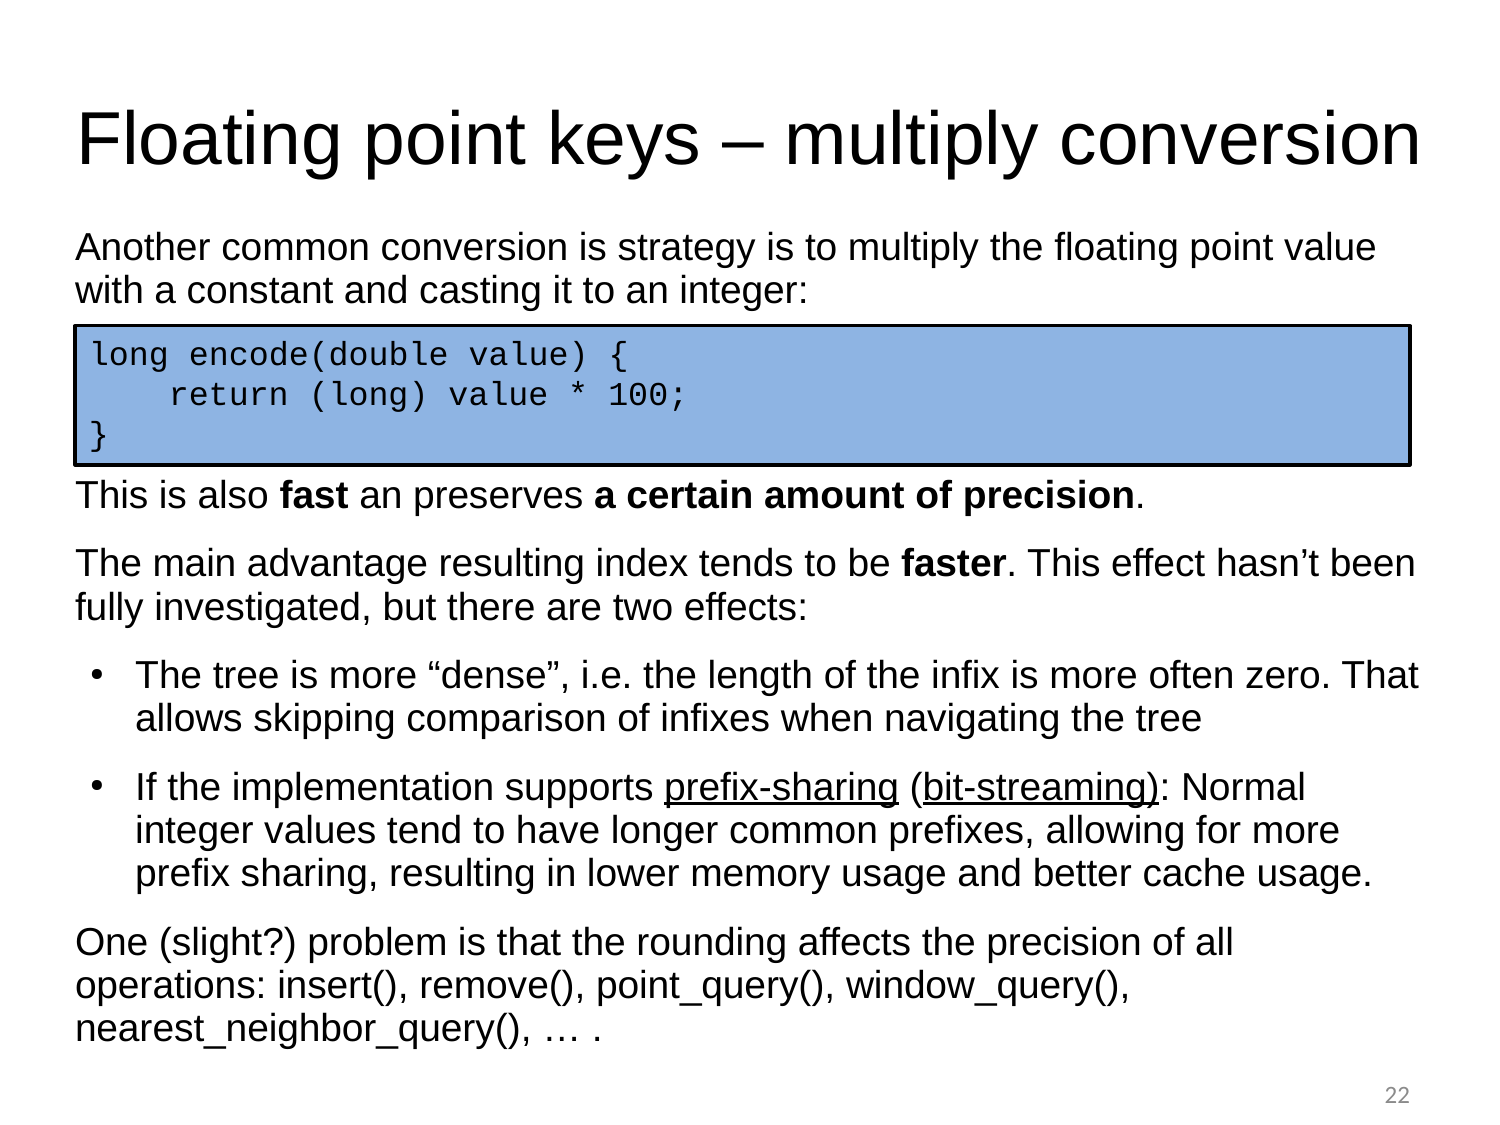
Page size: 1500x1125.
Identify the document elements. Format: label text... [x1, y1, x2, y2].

list Another common conversion is strategy is to multiply the floating point value with a constant and casting it to an integer: This is also fast an preserves a certain amount of precision. The main advantage resulting index tends to be faster. This effect hasn’t been fully investigated, but there are two effects: The tree is more “dense”, i.e. the length of the infix is more often zero. That allows skipping comparison of infixes when navigating the tree If the implementation supports prefix-sharing (bit-streaming): Normal integer values tend to have longer common prefixes, allowing for more prefix sharing, resulting in lower memory usage and better cache usage. One (slight?) problem is that the rounding affects the precision of all operations: insert(), remove(), point_query(), window_query(), nearest_neighbor_query(), … . [75, 224, 1425, 1051]
text_box <number> [1074, 1079, 1425, 1107]
text_box long encode(double value) { return (long) value * 100; } [75, 325, 1411, 465]
title Floating point keys – multiply conversion [75, 44, 1425, 224]
